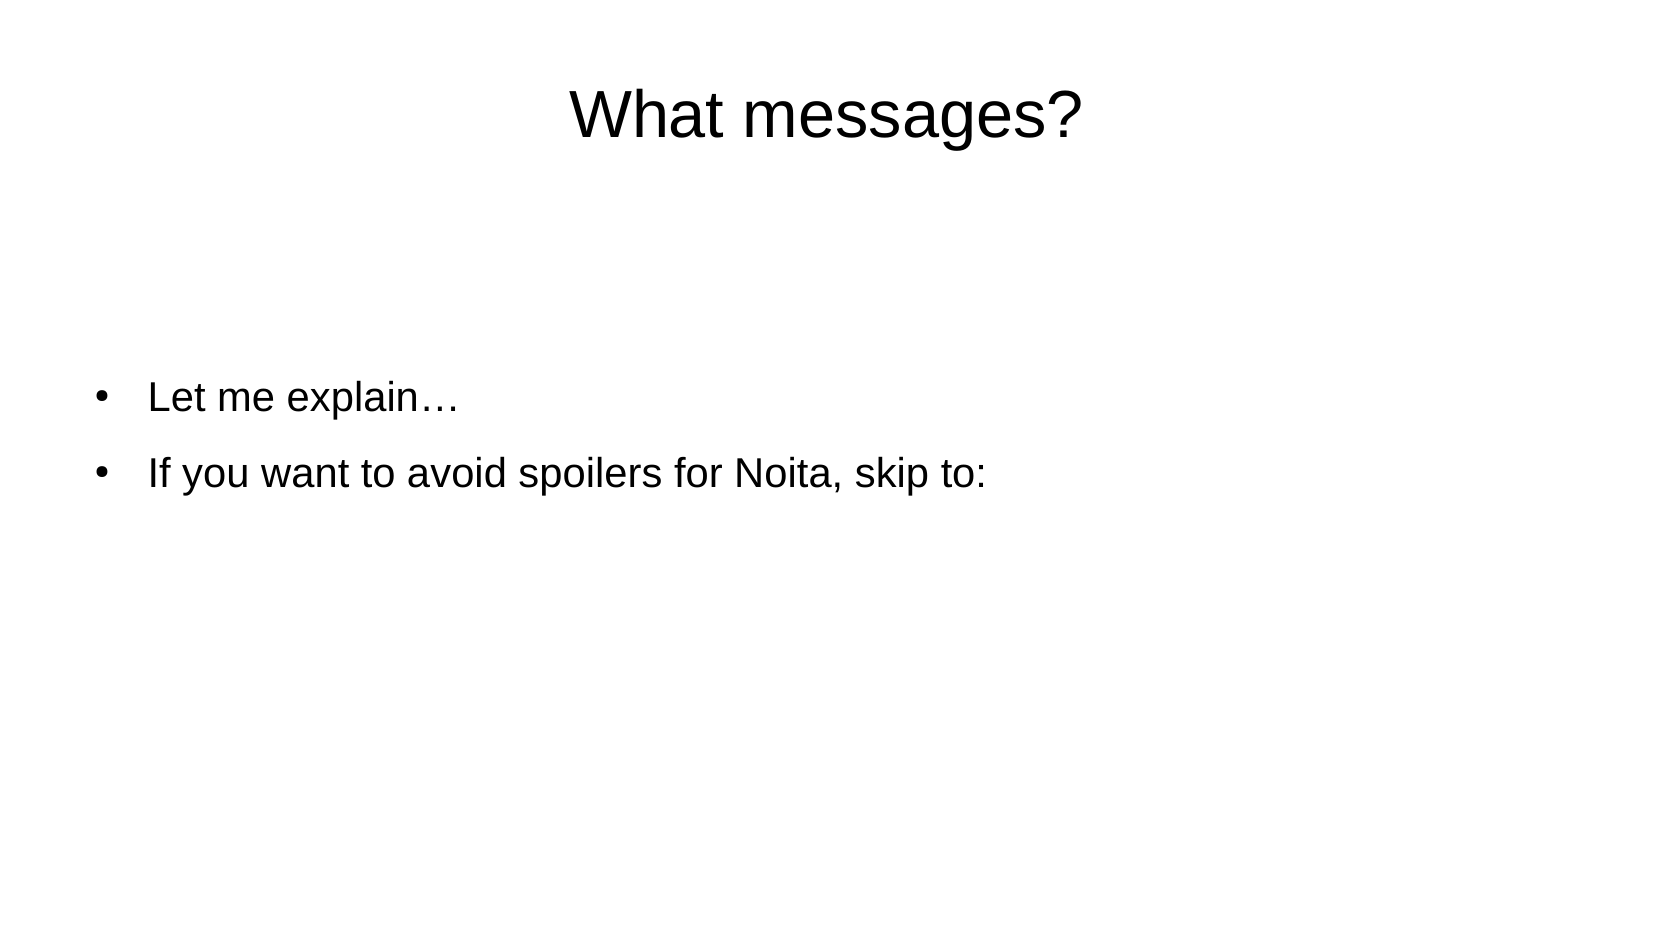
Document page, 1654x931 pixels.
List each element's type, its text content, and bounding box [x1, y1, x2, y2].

list Let me explain… If you want to avoid spoilers for Noita, skip to: [76, 217, 1565, 758]
title What messages? [82, 37, 1571, 193]
